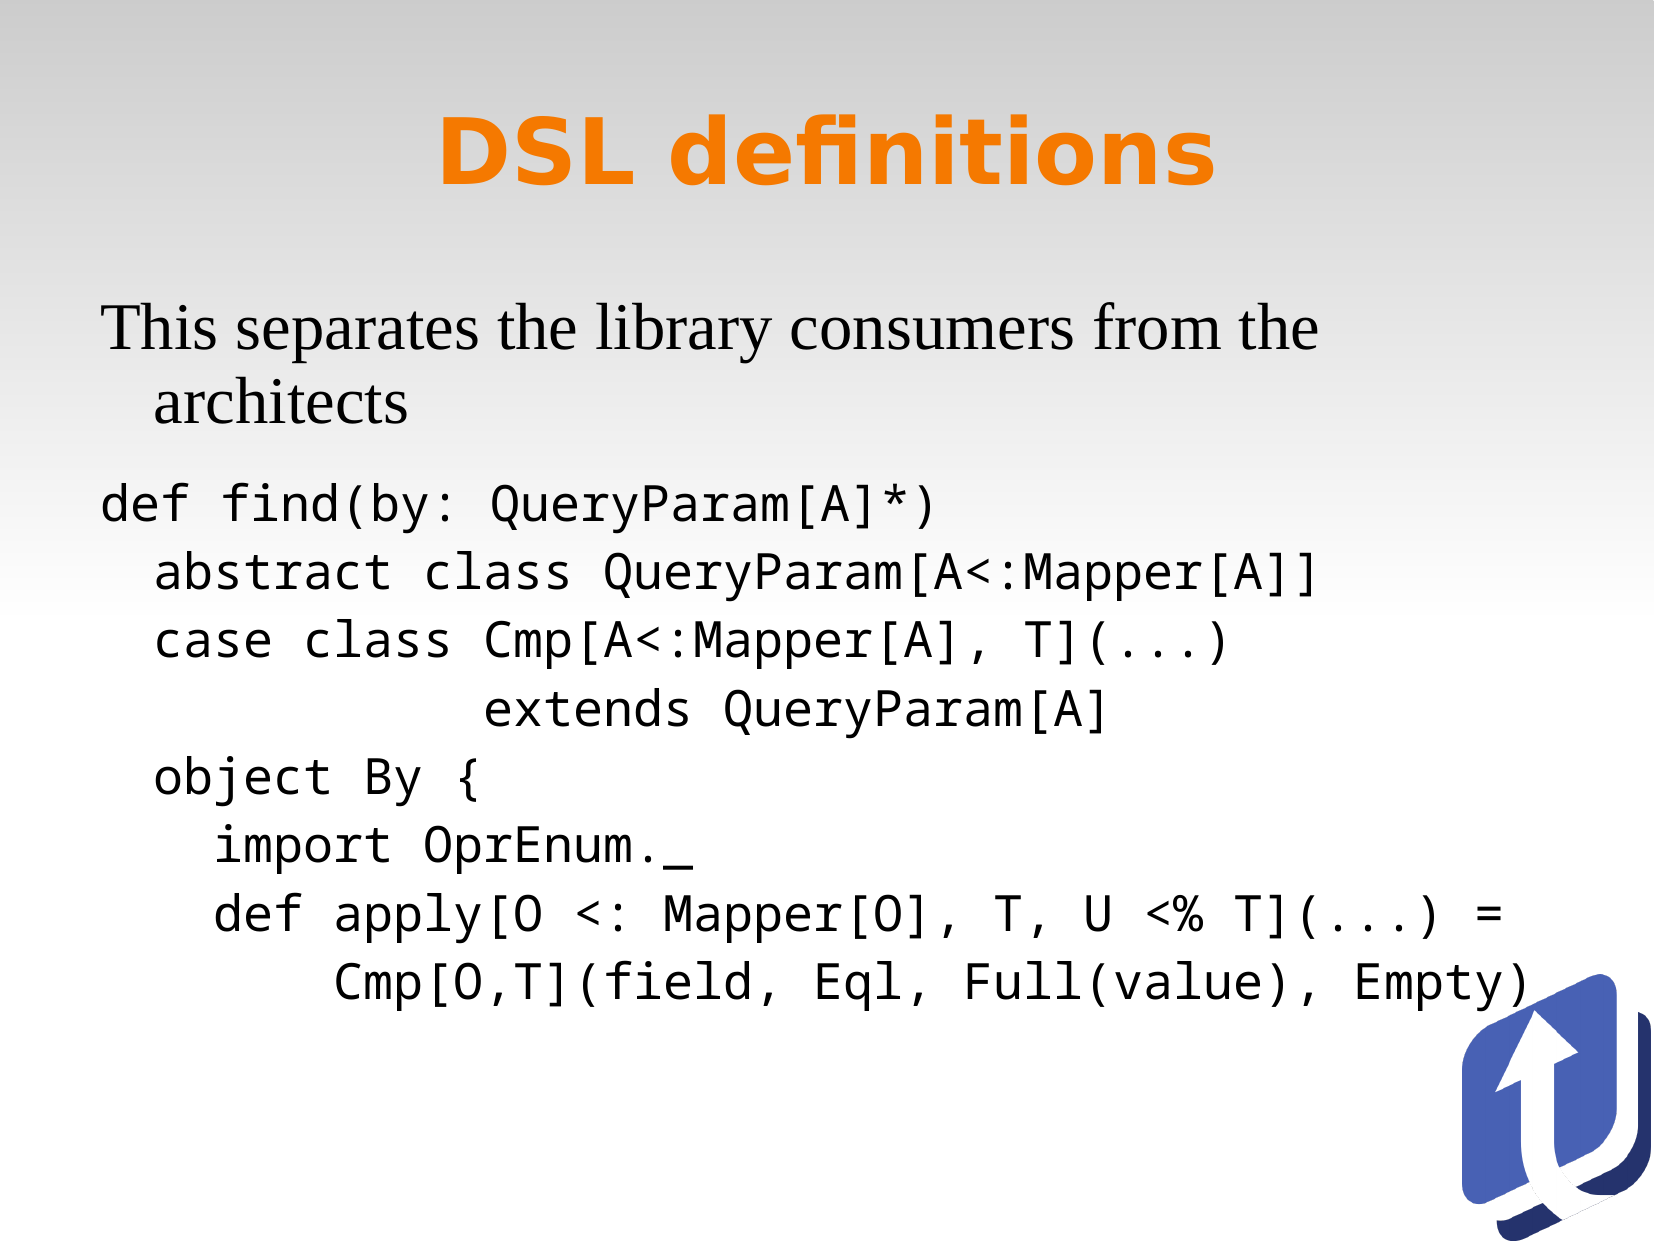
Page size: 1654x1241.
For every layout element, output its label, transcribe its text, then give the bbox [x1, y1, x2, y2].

list This separates the library consumers from the architects def find(by: QueryParam[A]*) abstract class QueryParam[A<:Mapper[A]] case class Cmp[A<:Mapper[A], T](...) extends QueryParam[A] object By { import OprEnum._ def apply[O <: Mapper[O], T, U <% T](...) = Cmp[O,T](field, Eql, Full(value), Empty) [82, 290, 1571, 1094]
picture [1462, 974, 1651, 1241]
title DSL definitions [82, 56, 1571, 250]
